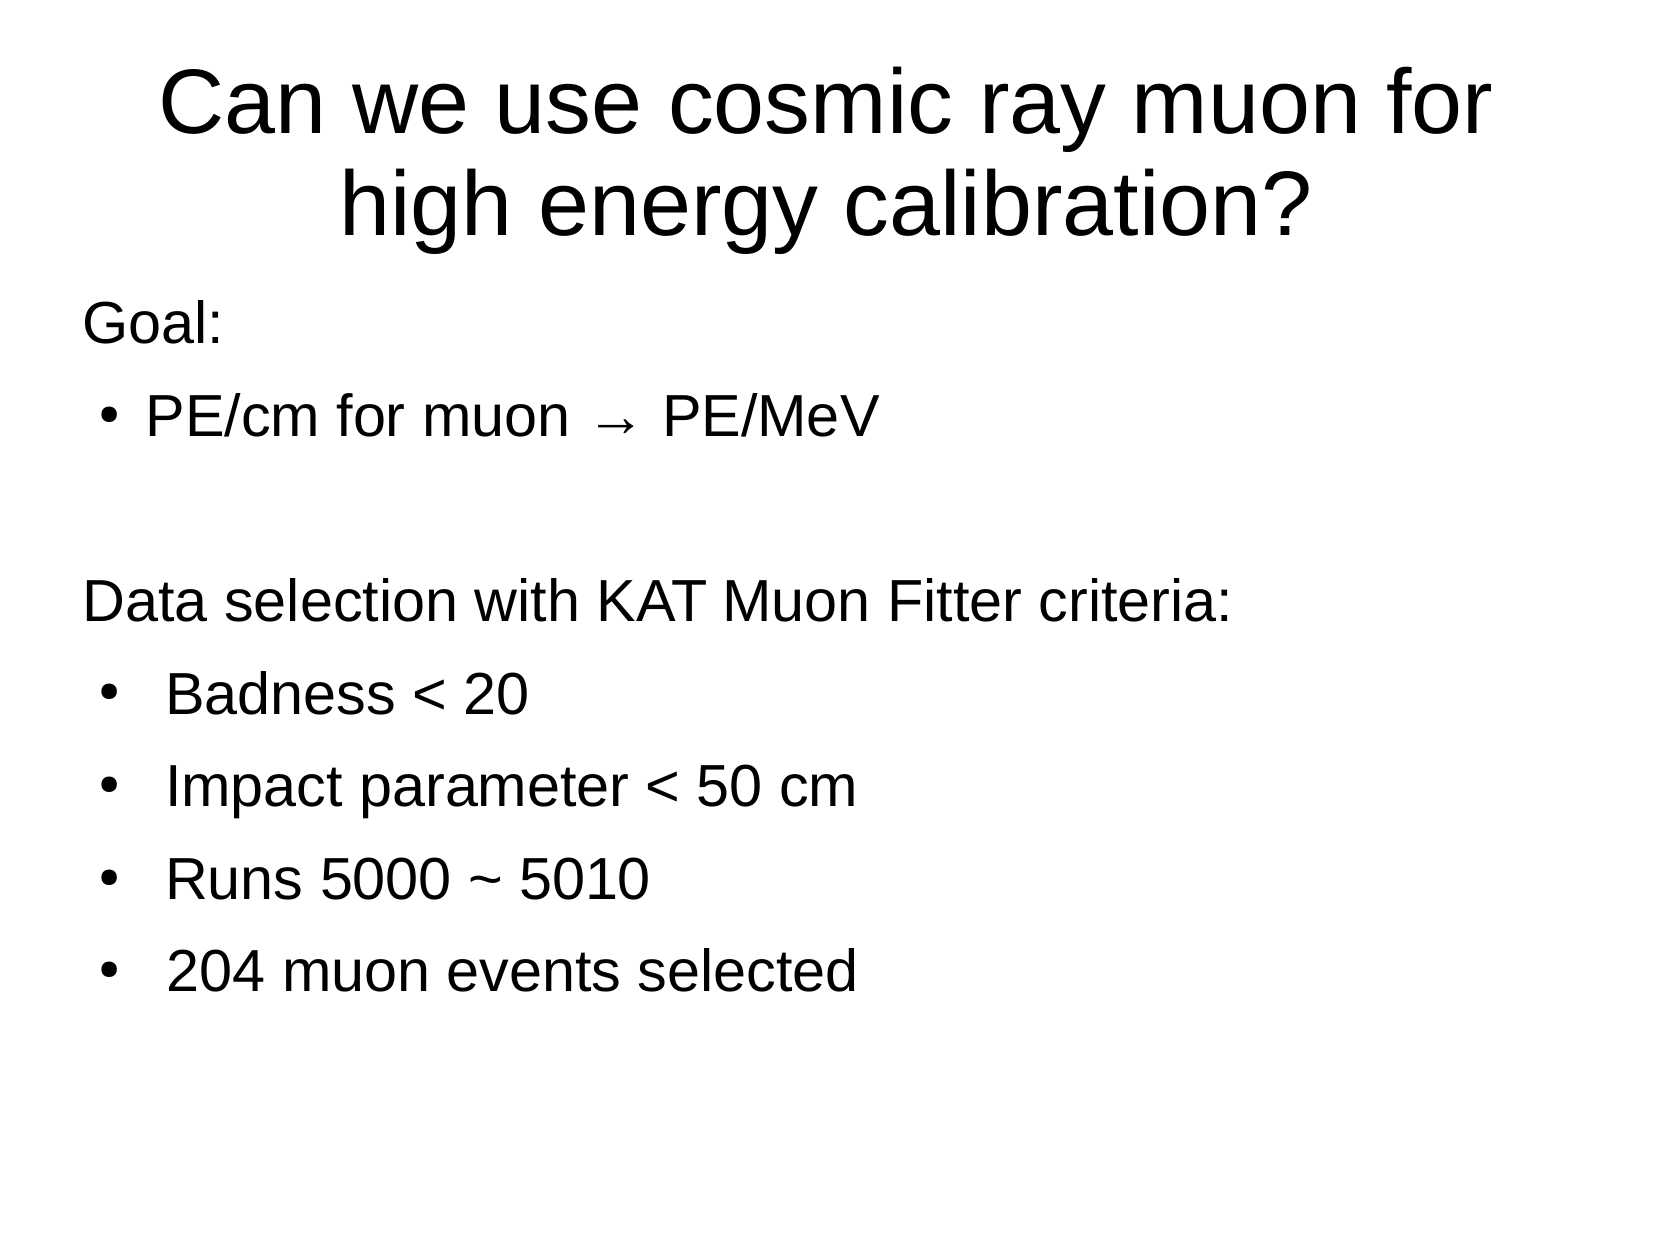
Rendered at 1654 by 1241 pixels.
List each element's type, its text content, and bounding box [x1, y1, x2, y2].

title Can we use cosmic ray muon for high energy calibration? [82, 49, 1571, 257]
list Goal: PE/cm for muon → PE/MeV Data selection with KAT Muon Fitter criteria: Badness < 20 Impact parameter < 50 cm Runs 5000 ~ 5010 204 muon events selected [82, 290, 1538, 1010]
